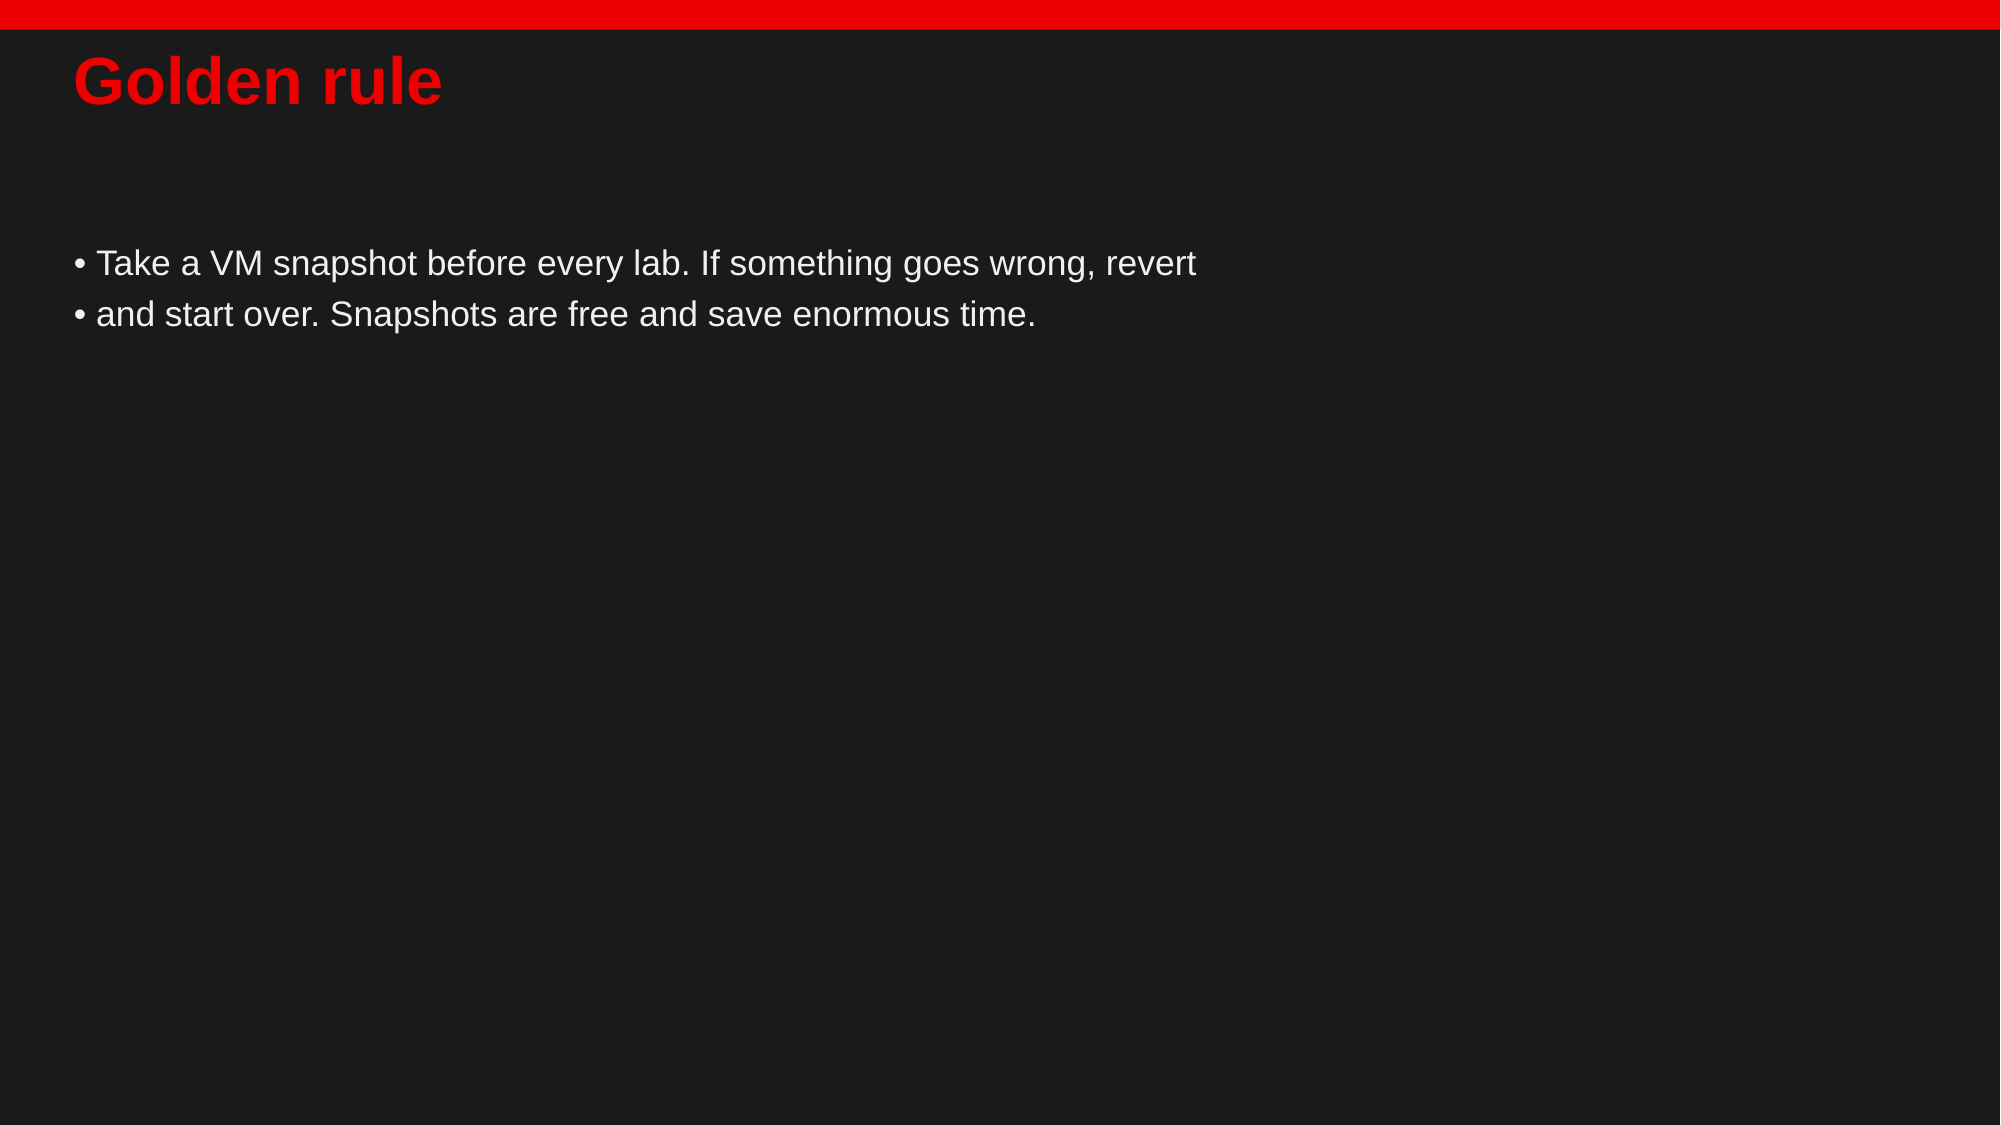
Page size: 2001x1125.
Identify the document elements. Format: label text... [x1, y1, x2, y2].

text_box [0, 0, 2001, 30]
text_box Golden rule [59, 36, 1942, 208]
text_box • Take a VM snapshot before every lab. If something goes wrong, revert • and start over. Snapshots are free and save enormous time. [59, 236, 1942, 1037]
